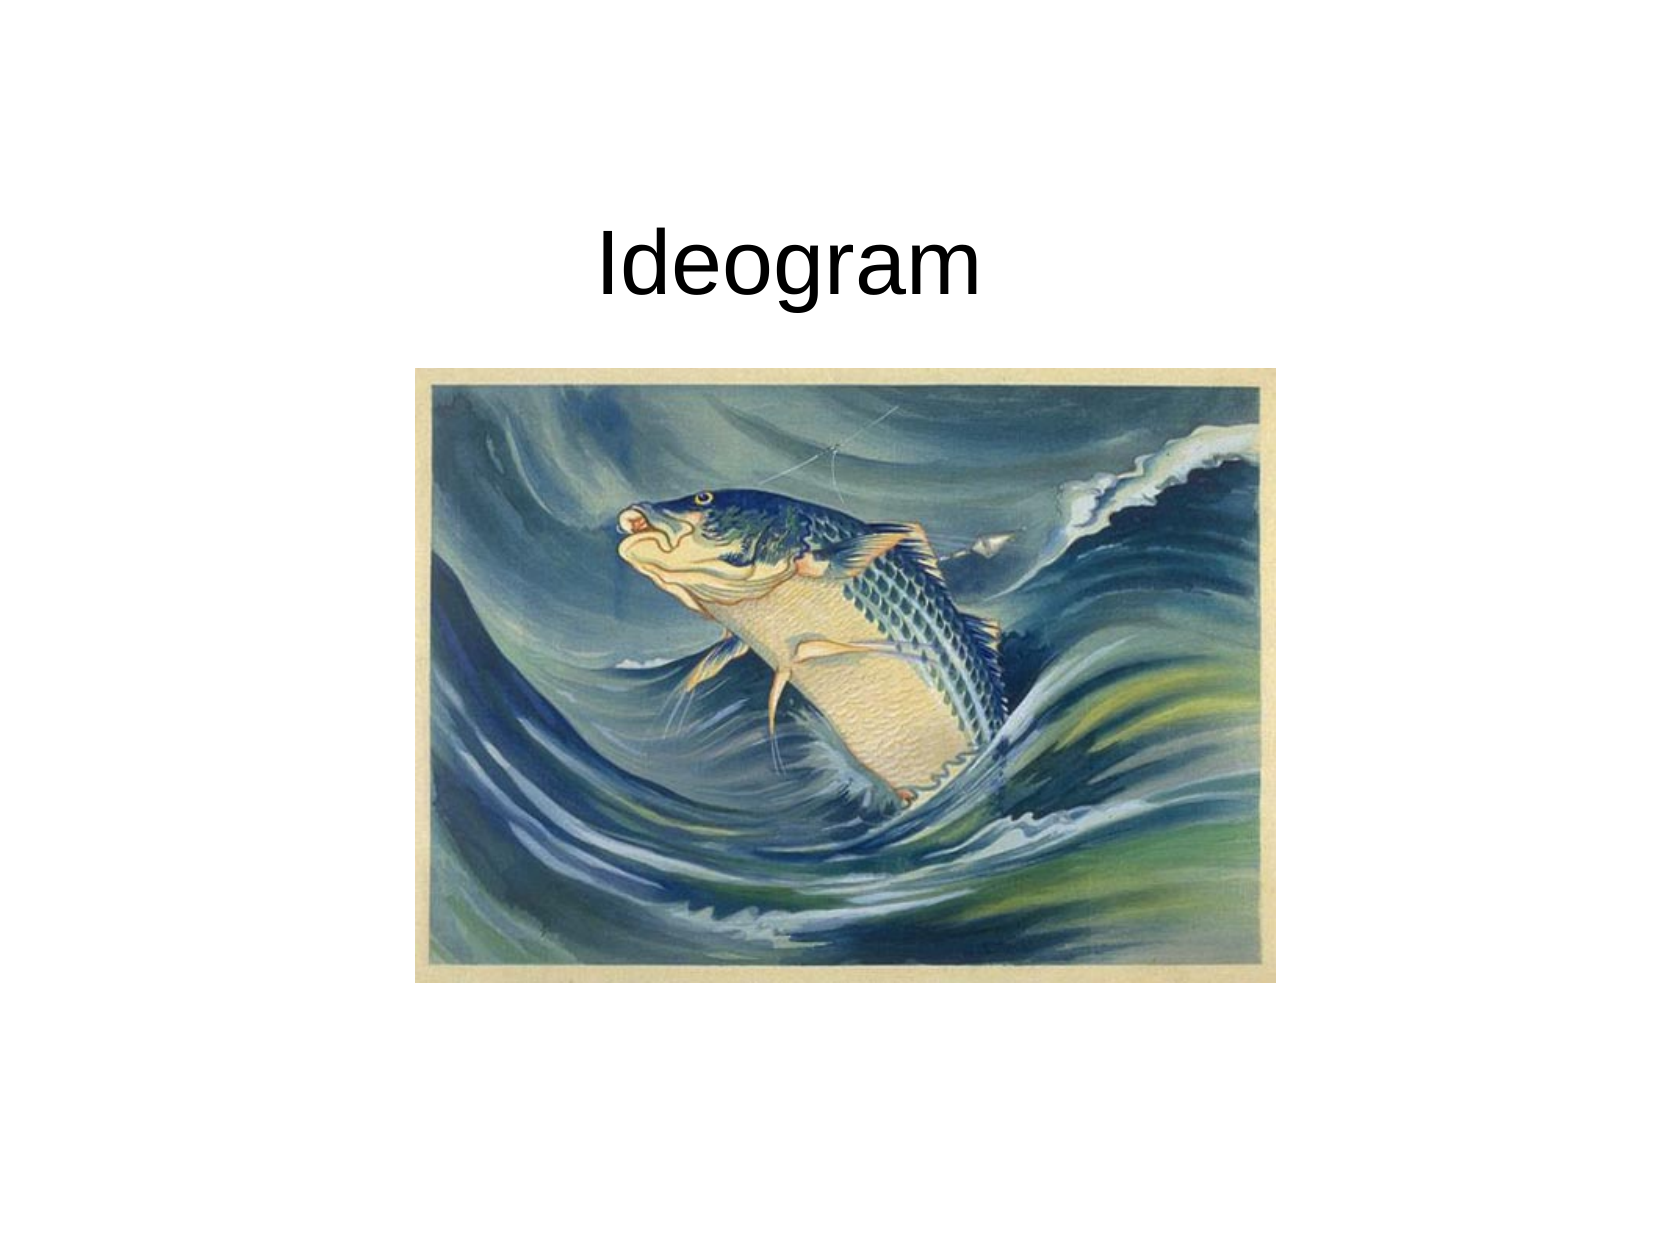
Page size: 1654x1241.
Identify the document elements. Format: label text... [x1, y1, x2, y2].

title Ideogram [45, 159, 1534, 367]
picture [415, 368, 1276, 983]
